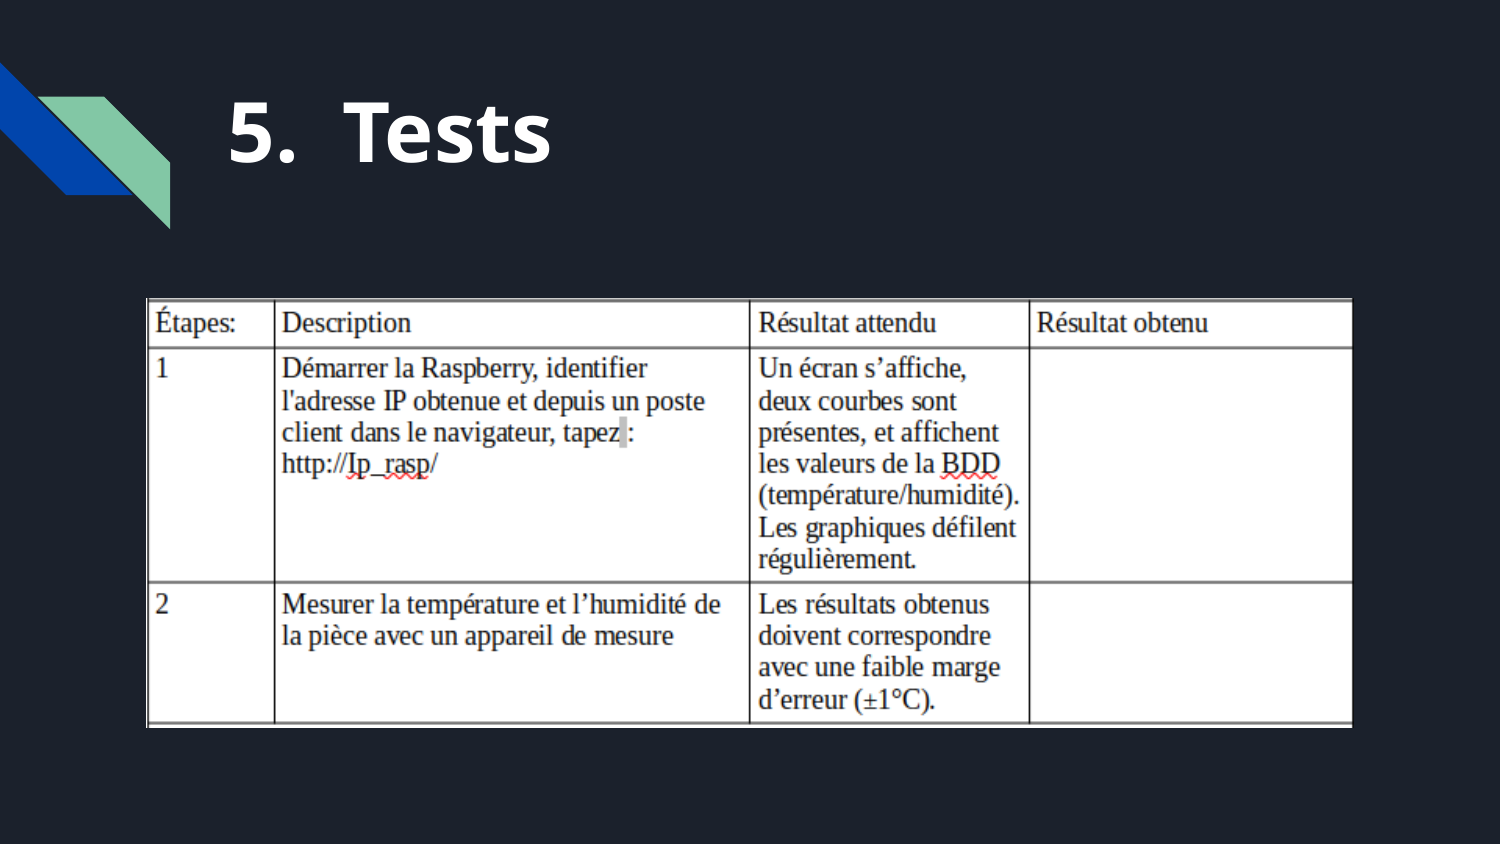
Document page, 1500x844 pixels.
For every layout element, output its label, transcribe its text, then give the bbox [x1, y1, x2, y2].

picture [146, 298, 1354, 728]
title 5. Tests [212, 64, 1368, 215]
